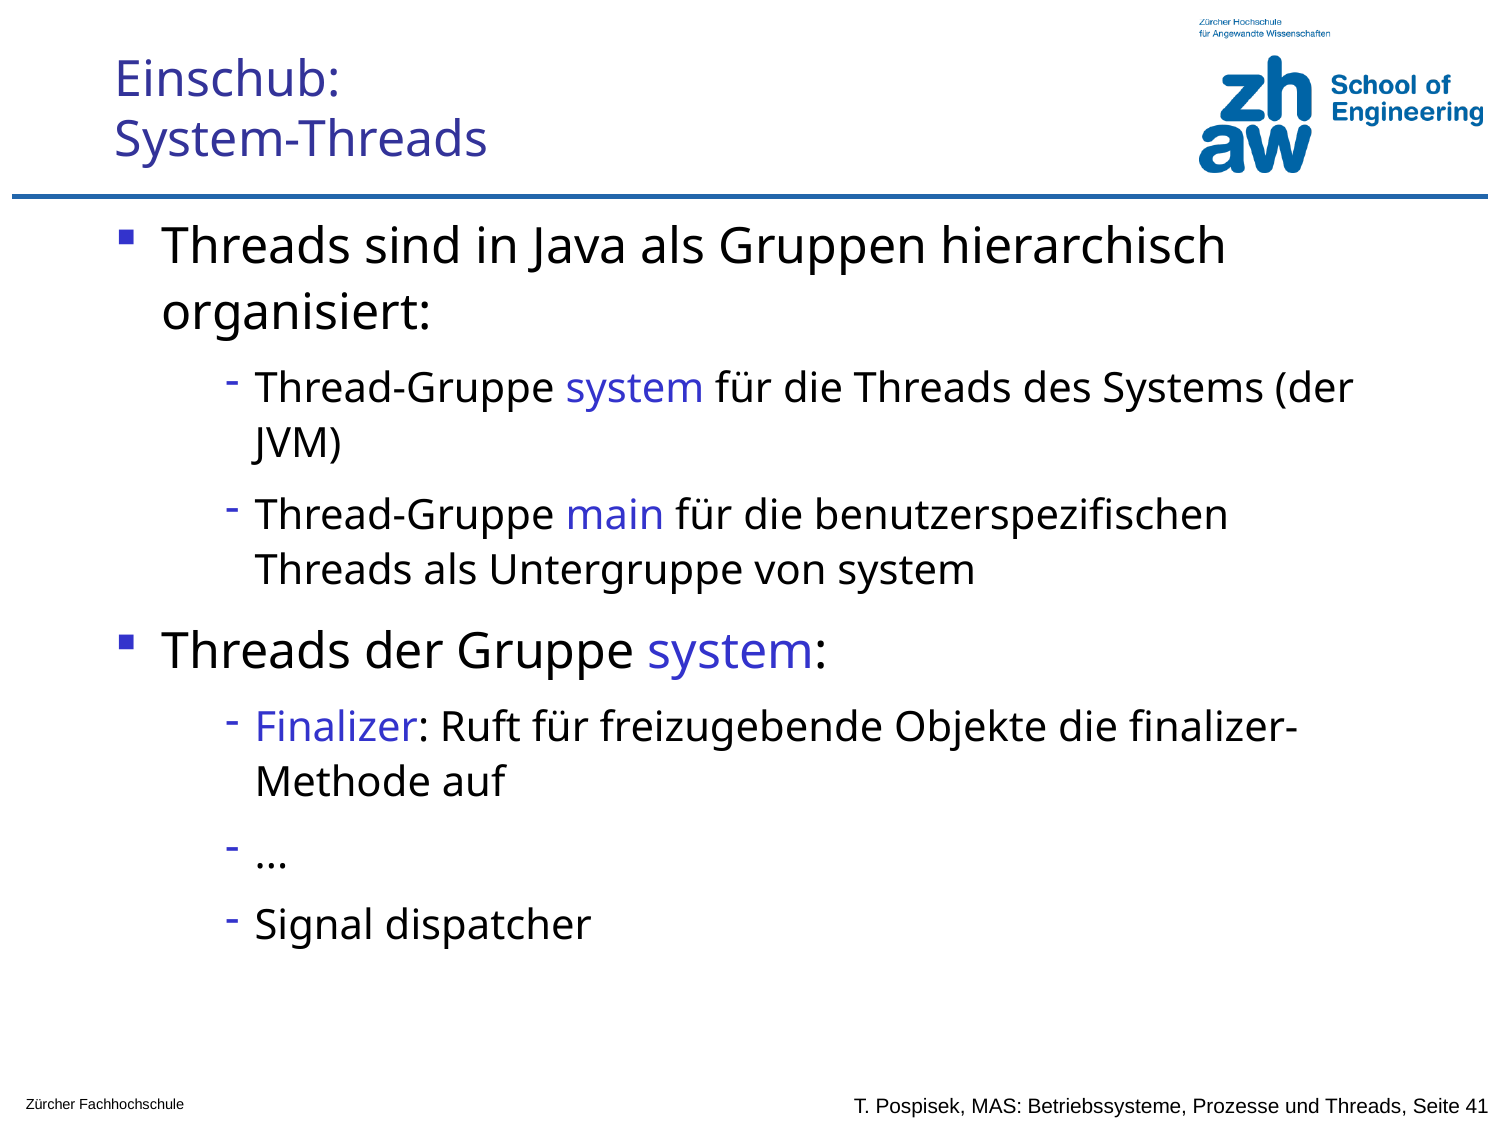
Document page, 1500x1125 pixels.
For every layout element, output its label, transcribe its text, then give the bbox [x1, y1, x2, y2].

picture [1199, 19, 1483, 173]
title Einschub: System-Threads [99, 50, 1379, 163]
text_box Threads sind in Java als Gruppen hierarchisch organisiert: Thread-Gruppe system für die Threads des Systems (der JVM) Thread-Gruppe main für die benutzerspezifischen Threads als Untergruppe von system Threads der Gruppe system: Finalizer: Ruft für freizugebende Objekte die finalizer-Methode auf ... Signal dispatcher [99, 199, 1413, 956]
